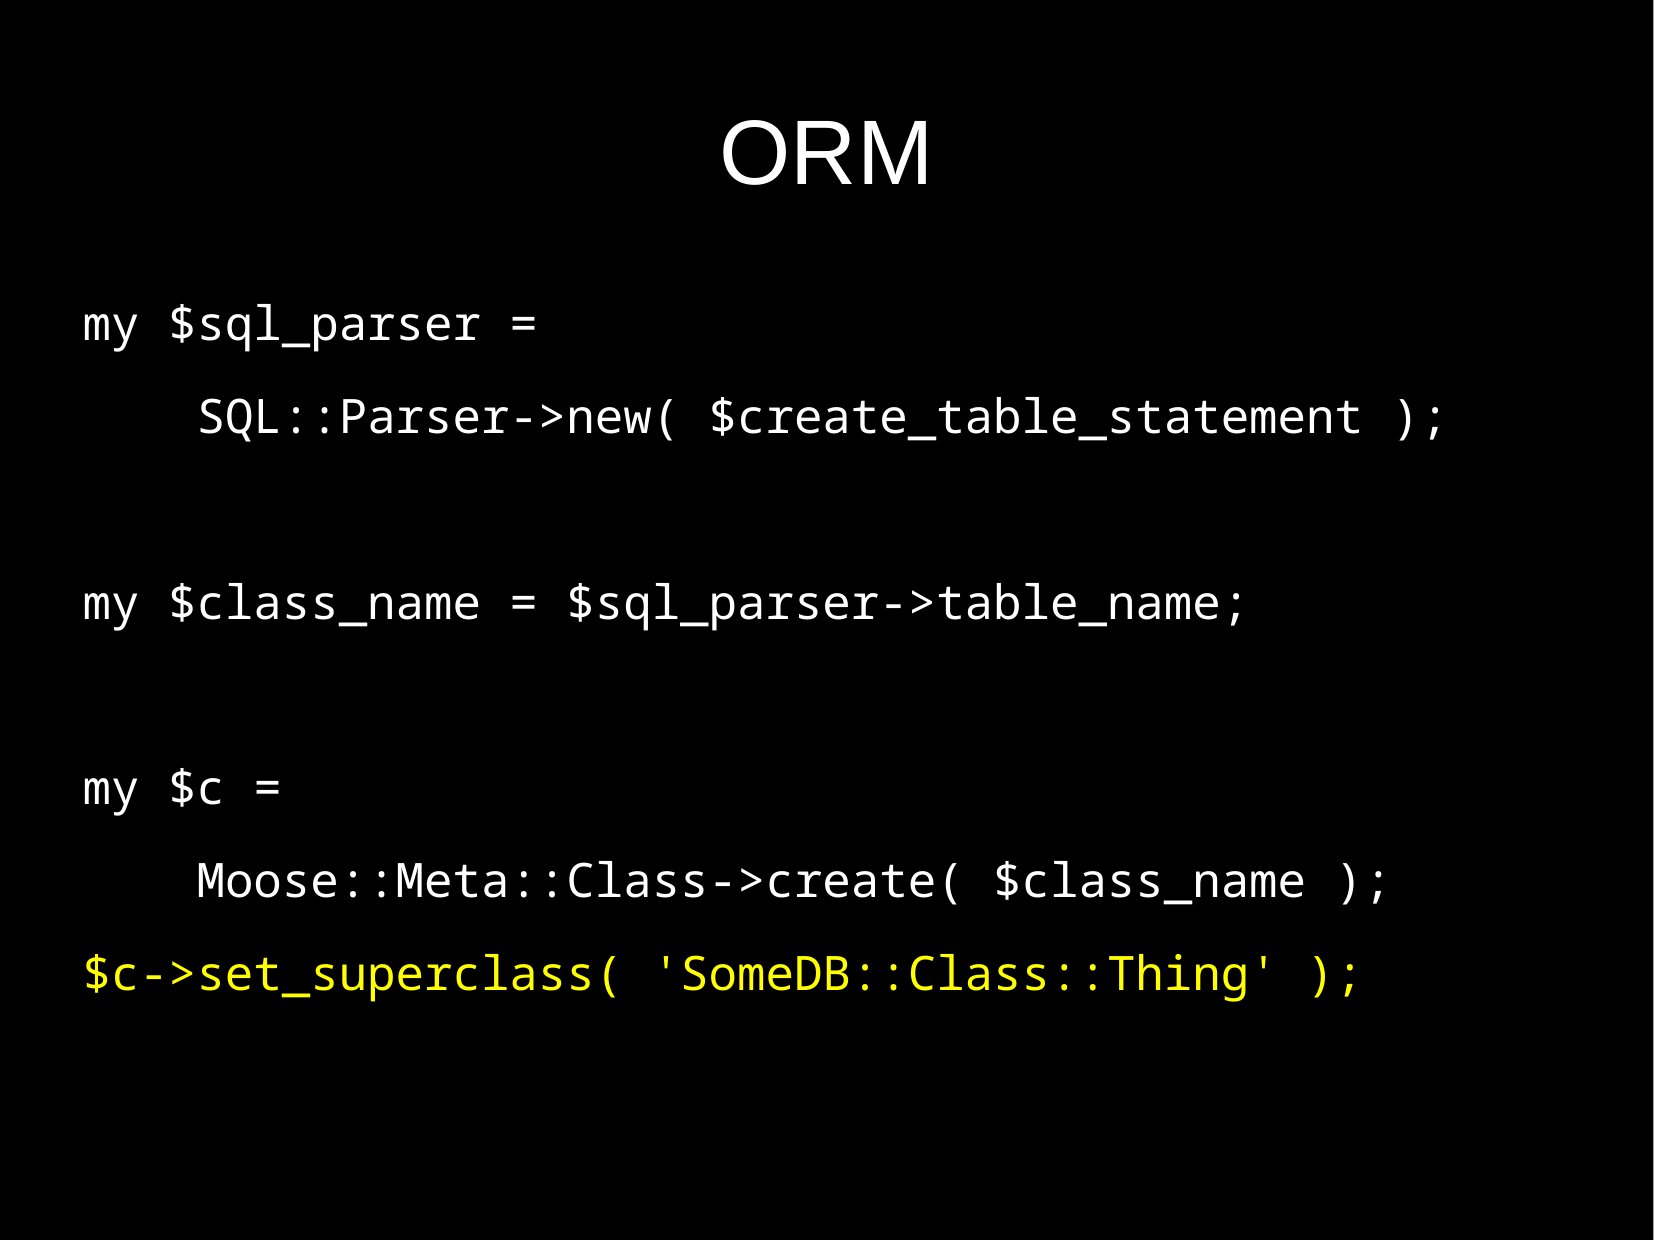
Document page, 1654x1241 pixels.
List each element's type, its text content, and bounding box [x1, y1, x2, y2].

title ORM [82, 49, 1571, 257]
list my $sql_parser = SQL::Parser->new( $create_table_statement ); my $class_name = $sql_parser->table_name; my $c = Moose::Meta::Class->create( $class_name ); $c->set_superclass( 'SomeDB::Class::Thing' ); [82, 290, 1538, 1010]
